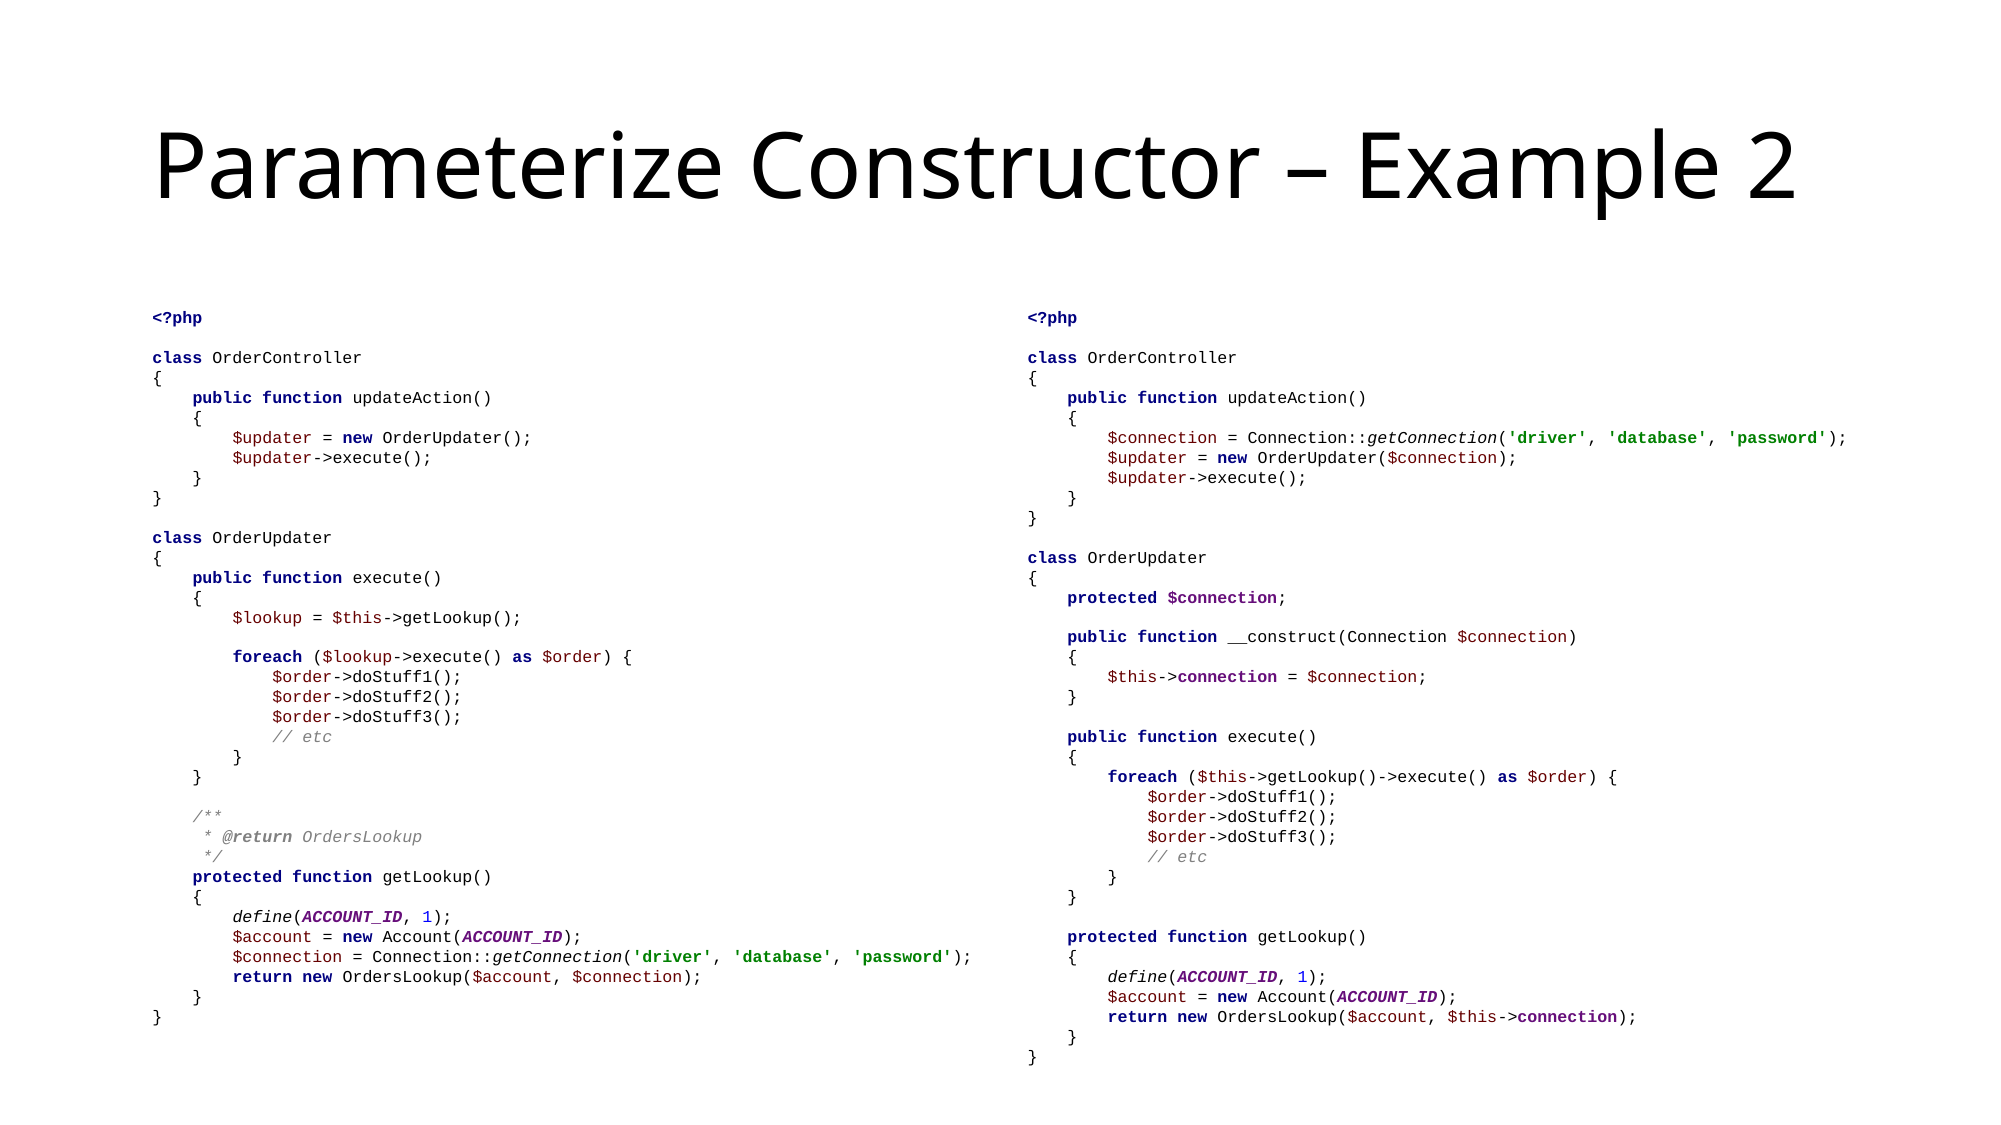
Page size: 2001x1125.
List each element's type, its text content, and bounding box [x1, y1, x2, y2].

list <?php class OrderController { public function updateAction() { $connection = Connection::getConnection('driver', 'database', 'password'); $updater = new OrderUpdater($connection); $updater->execute(); } } class OrderUpdater { protected $connection; public function __construct(Connection $connection) { $this->connection = $connection; } public function execute() { foreach ($this->getLookup()->execute() as $order) { $order->doStuff1(); $order->doStuff2(); $order->doStuff3(); // etc } } protected function getLookup() { define(ACCOUNT_ID, 1); $account = new Account(ACCOUNT_ID); return new OrdersLookup($account, $this->connection); } } [1012, 299, 1863, 1103]
list <?php class OrderController { public function updateAction() { $updater = new OrderUpdater(); $updater->execute(); } } class OrderUpdater { public function execute() { $lookup = $this->getLookup(); foreach ($lookup->execute() as $order) { $order->doStuff1(); $order->doStuff2(); $order->doStuff3(); // etc } } /** * @return OrdersLookup */ protected function getLookup() { define(ACCOUNT_ID, 1); $account = new Account(ACCOUNT_ID); $connection = Connection::getConnection('driver', 'database', 'password'); return new OrdersLookup($account, $connection); } } [137, 299, 988, 1062]
title Parameterize Constructor – Example 2 [137, 59, 1863, 278]
